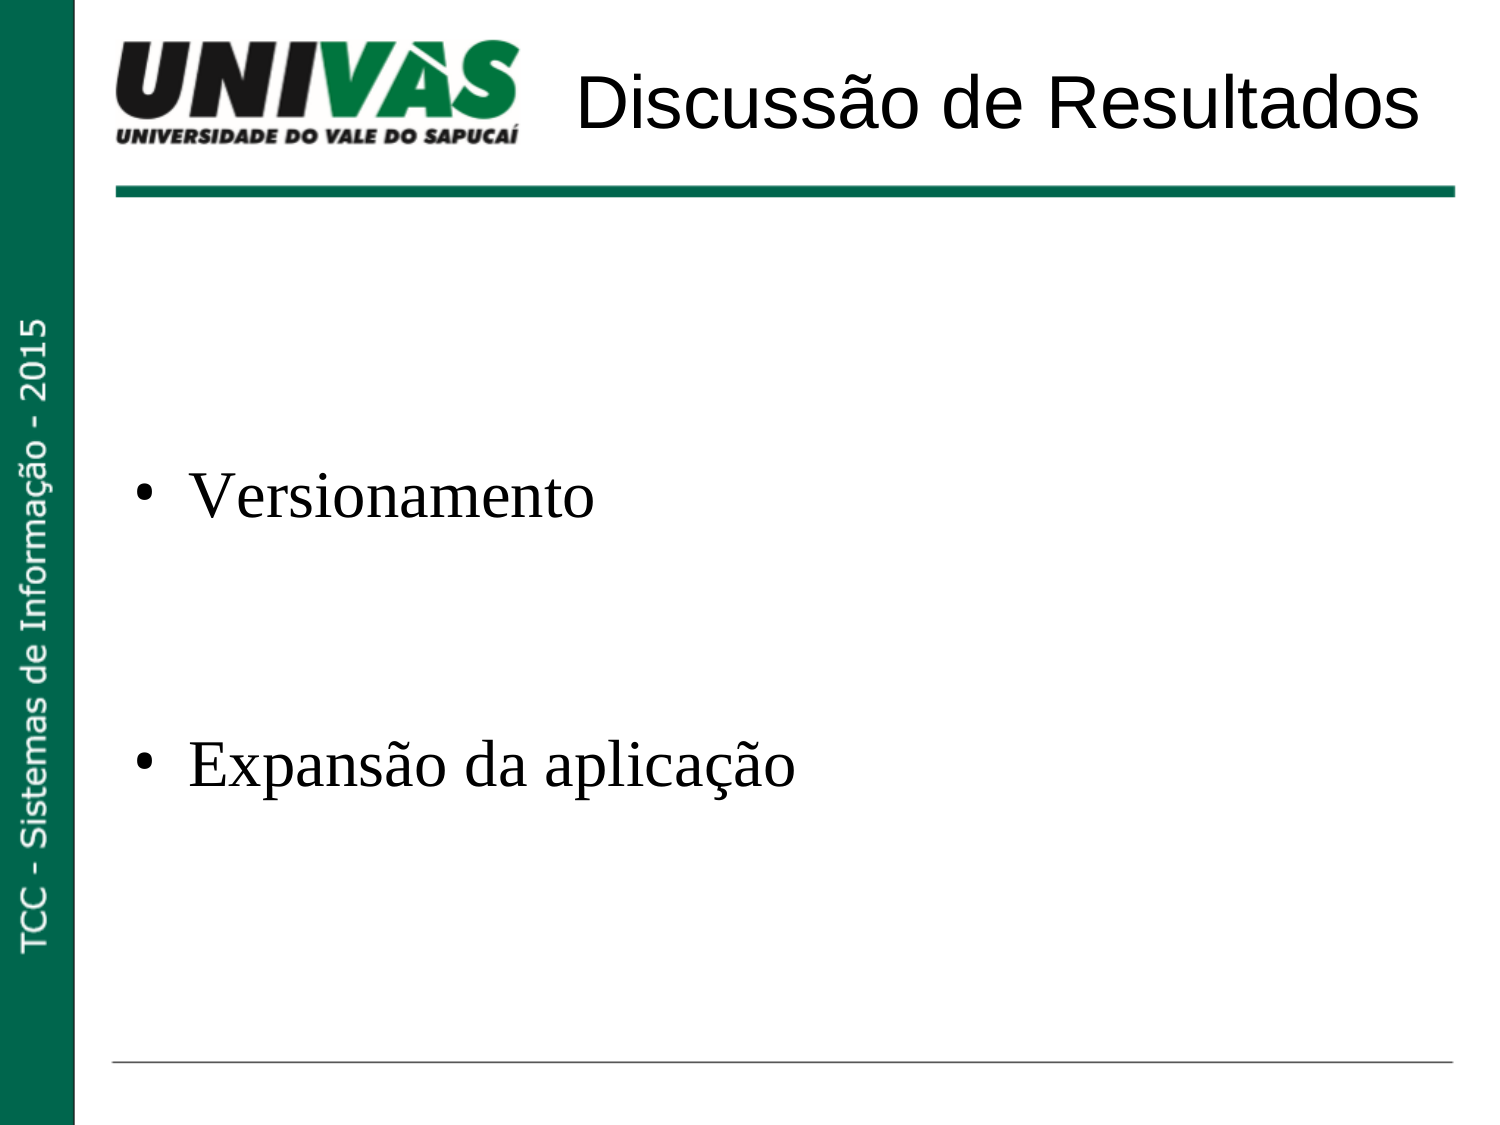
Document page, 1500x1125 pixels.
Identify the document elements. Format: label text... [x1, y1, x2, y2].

text_box Versionamento Expansão da aplicação [117, 403, 1453, 845]
picture [0, 0, 1500, 1125]
title Discussão de Resultados [543, 23, 1454, 174]
